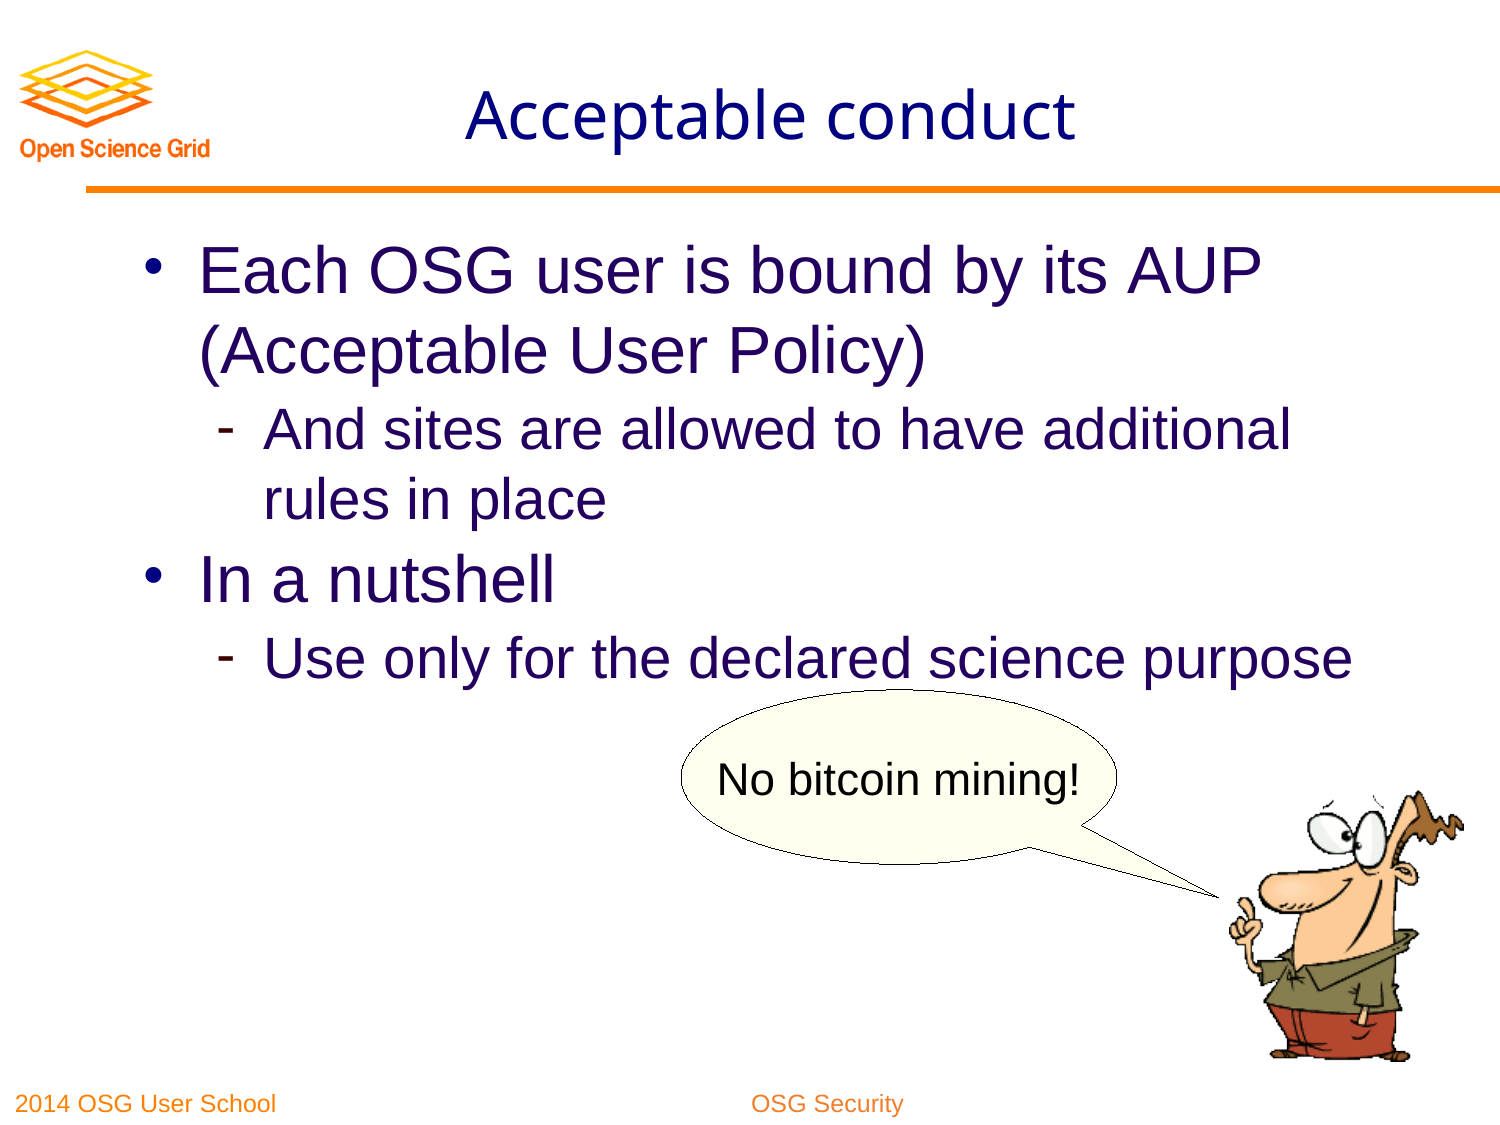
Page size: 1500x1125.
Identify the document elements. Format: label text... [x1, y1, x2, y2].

title Acceptable conduct [201, 18, 1342, 207]
picture [0, 27, 201, 179]
text_box No bitcoin mining! [681, 689, 1219, 898]
list Each OSG user is bound by its AUP (Acceptable User Policy) And sites are allowed to have additional rules in place In a nutshell Use only for the declared science purpose [127, 218, 1403, 1071]
picture [1229, 789, 1464, 1062]
